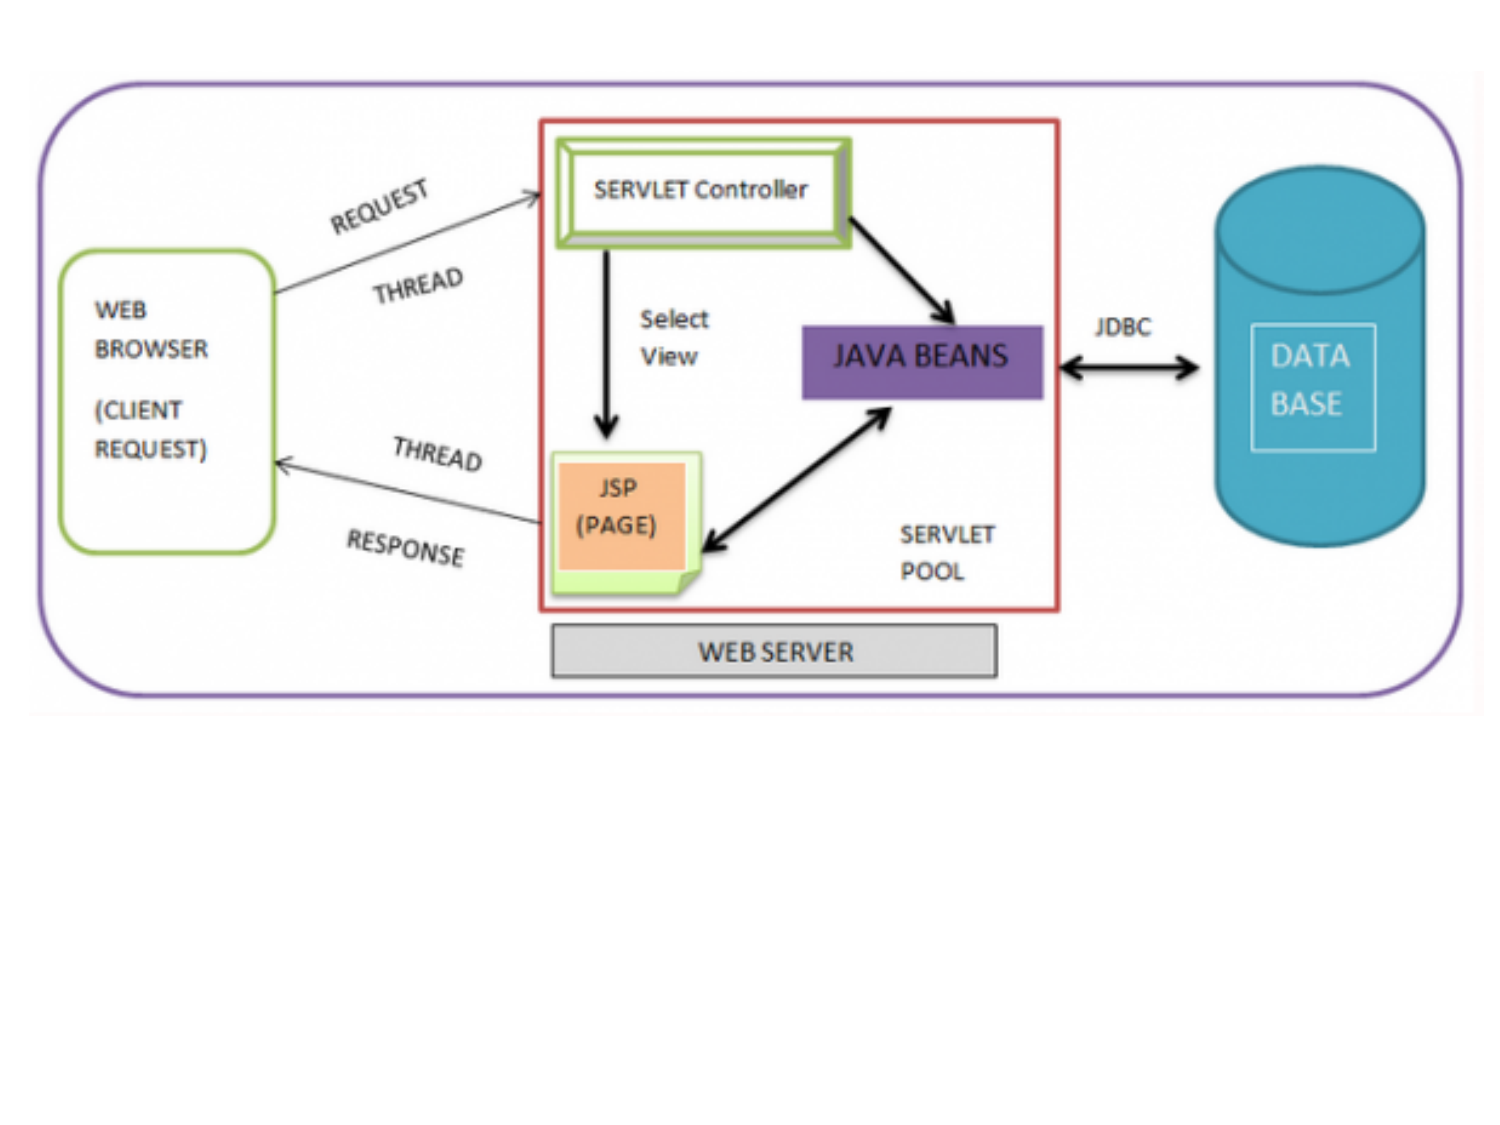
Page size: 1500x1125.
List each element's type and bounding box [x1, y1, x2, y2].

picture [29, 71, 1484, 717]
